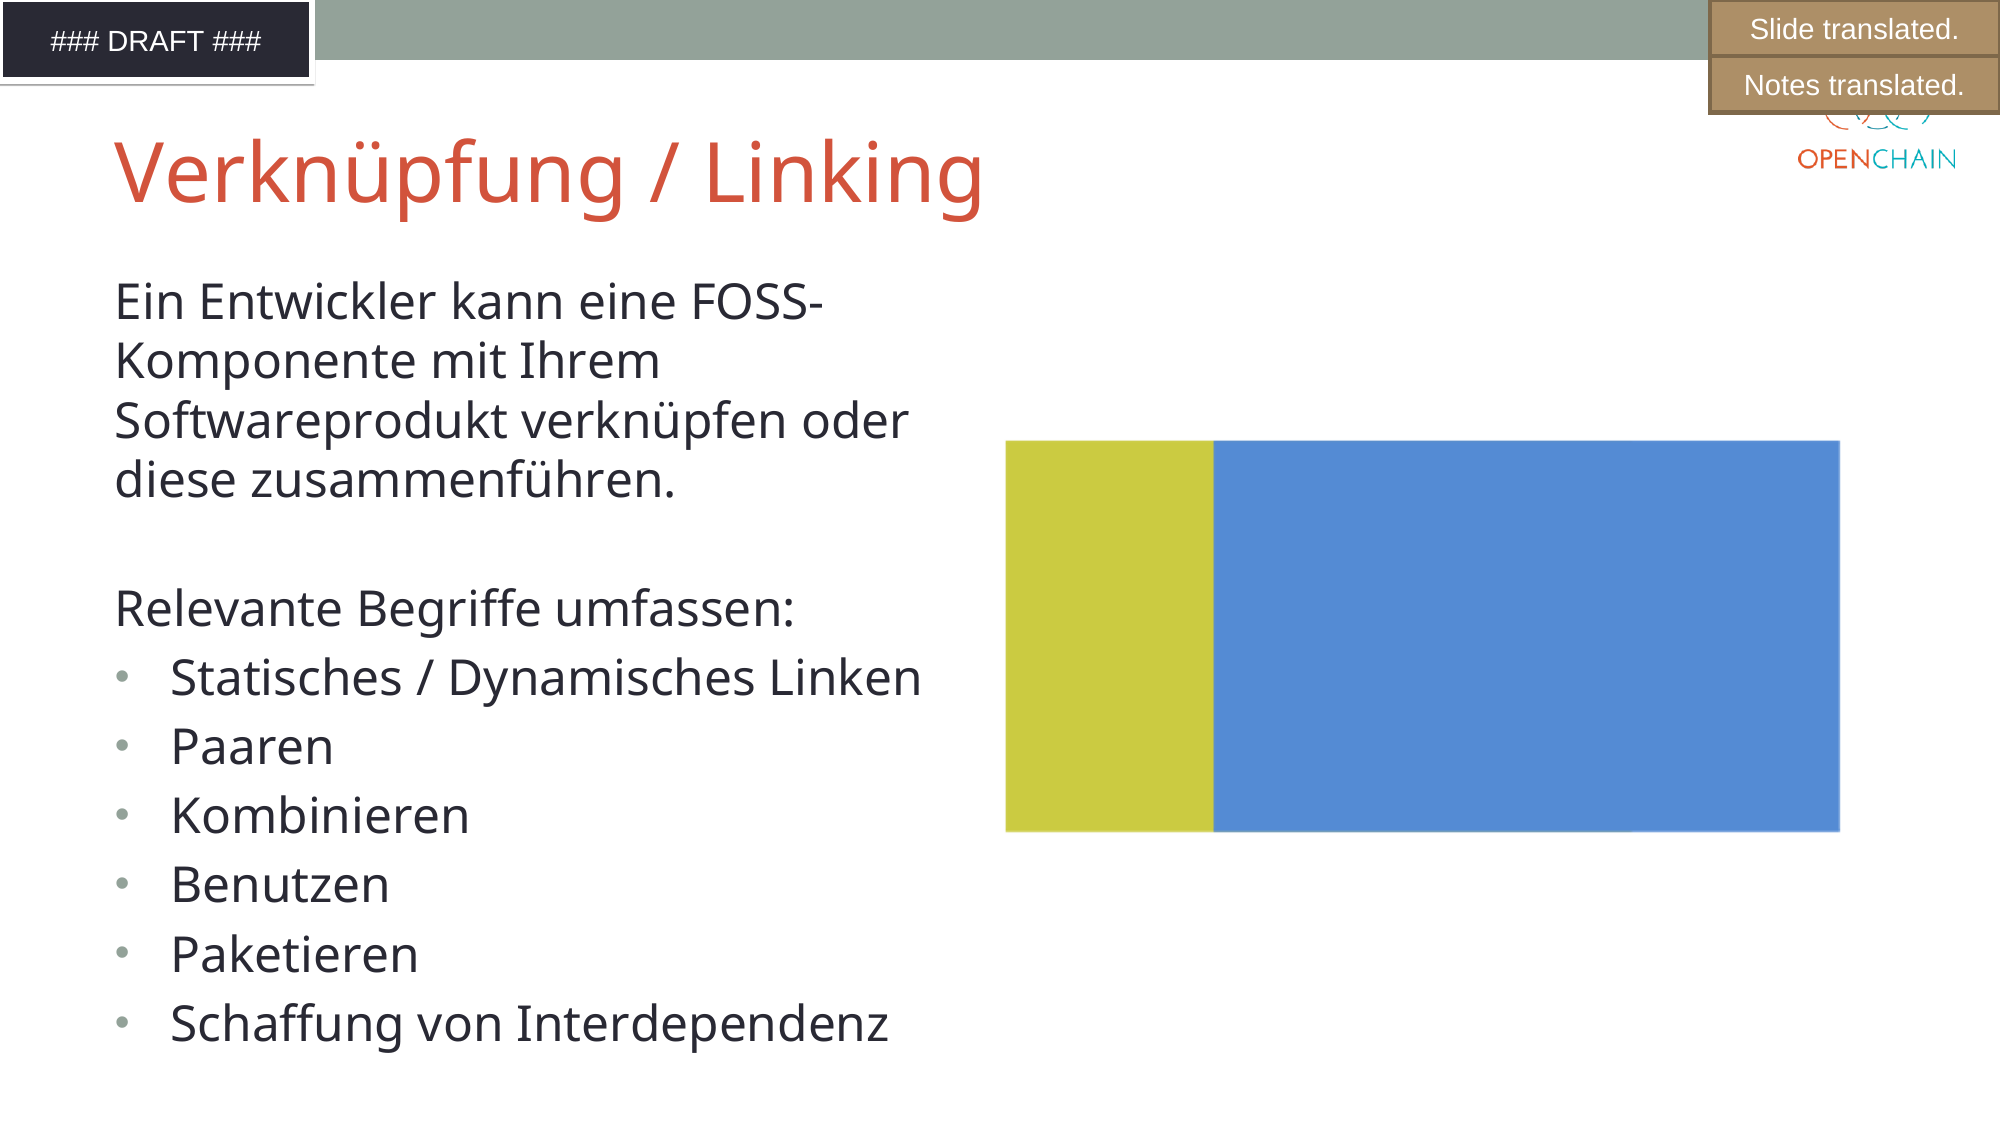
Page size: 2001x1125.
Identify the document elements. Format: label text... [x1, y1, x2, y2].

title Verknüpfung / Linking [99, 87, 1900, 251]
list Ein Entwickler kann eine FOSS-Komponente mit Ihrem Softwareprodukt verknüpfen oder diese zusammenführen. Relevante Begriffe umfassen: Statisches / Dynamisches Linken Paaren Kombinieren Benutzen Paketieren Schaffung von Interdependenz [99, 262, 716, 1063]
text_box Slide translated. [1710, 0, 2000, 56]
text_box Notes translated. [1710, 56, 2000, 113]
picture [716, 236, 2000, 1089]
